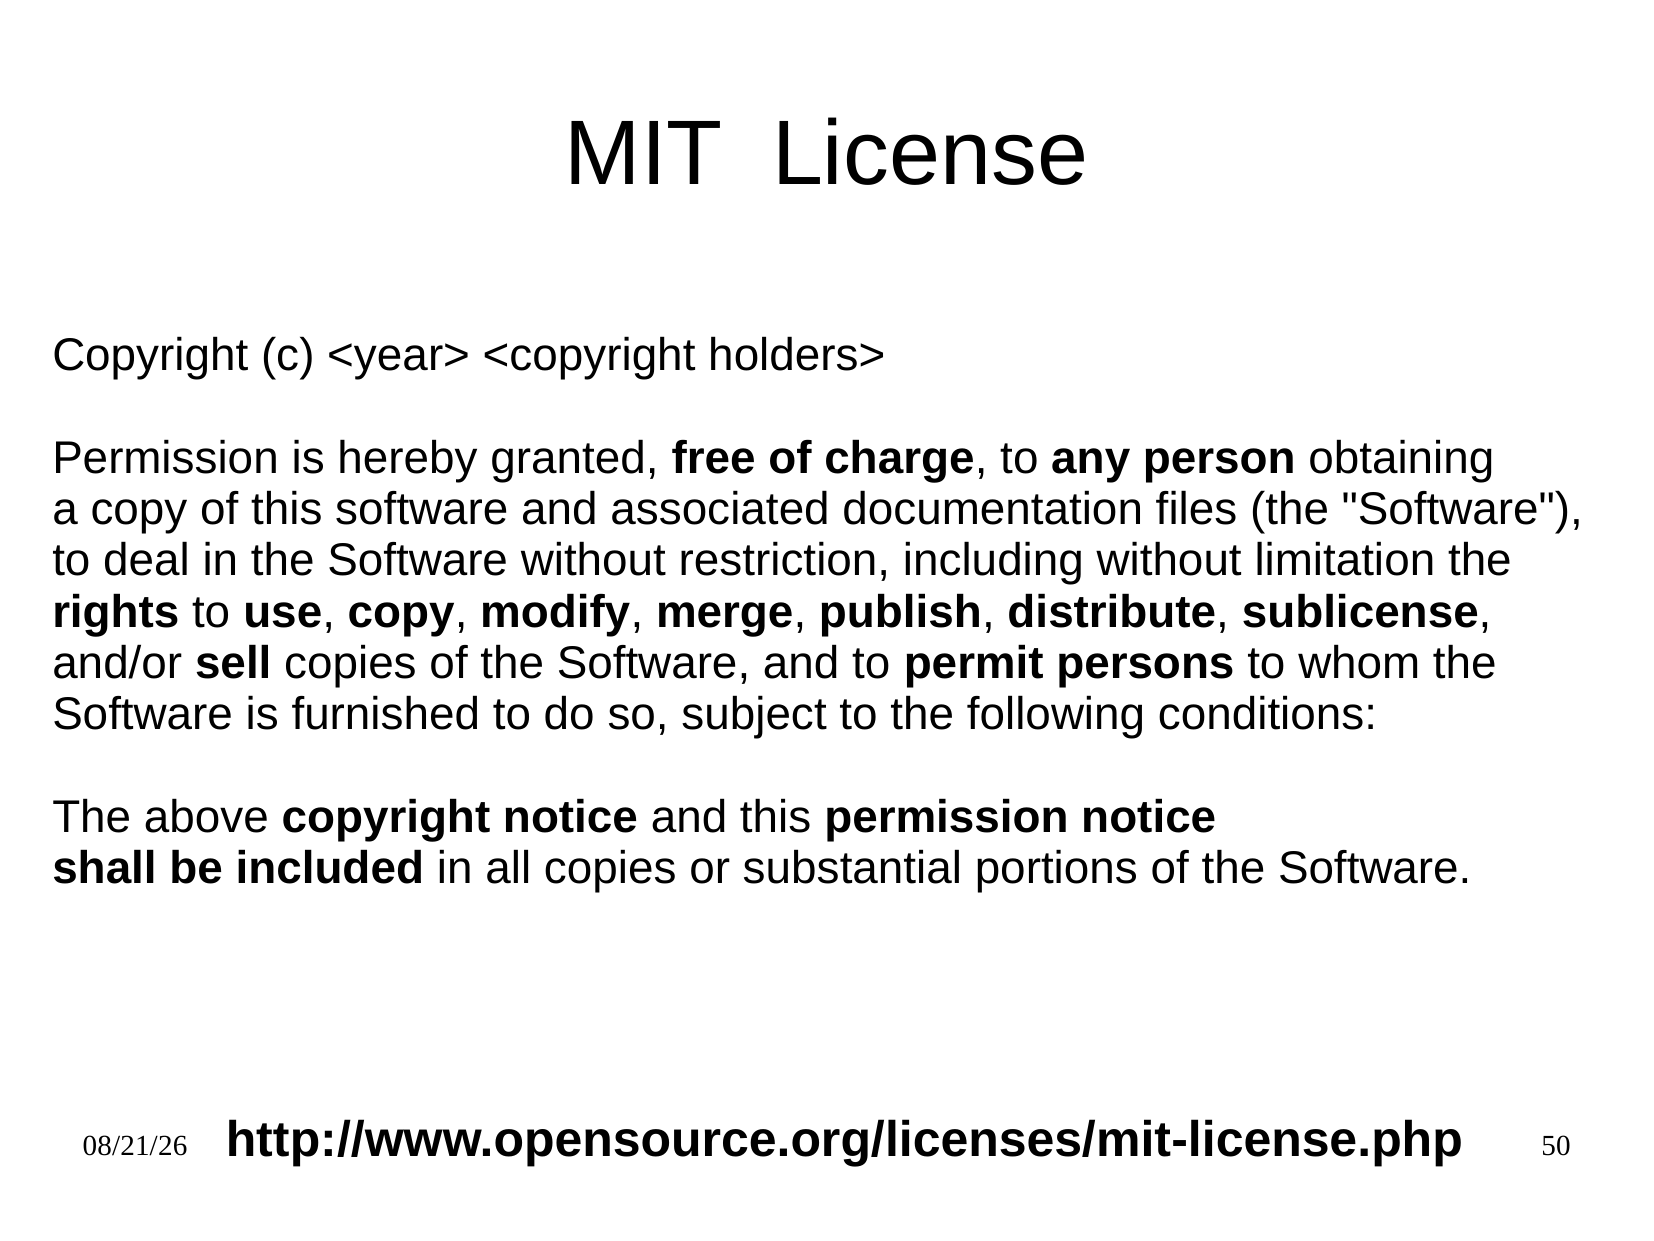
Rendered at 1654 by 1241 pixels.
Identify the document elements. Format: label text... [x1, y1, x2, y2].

title MIT License [82, 49, 1571, 257]
text_box Copyright (c) <year> <copyright holders> Permission is hereby granted, free of charge, to any person obtaining a copy of this software and associated documentation files (the "Software"), to deal in the Software without restriction, including without limitation the rights to use, copy, modify, merge, publish, distribute, sublicense, and/or sell copies of the Software, and to permit persons to whom the Software is furnished to do so, subject to the following conditions: The above copyright notice and this permission notice shall be included in all copies or substantial portions of the Software. [37, 321, 1619, 1017]
text_box http://www.opensource.org/licenses/mit-license.php [94, 1103, 1595, 1175]
